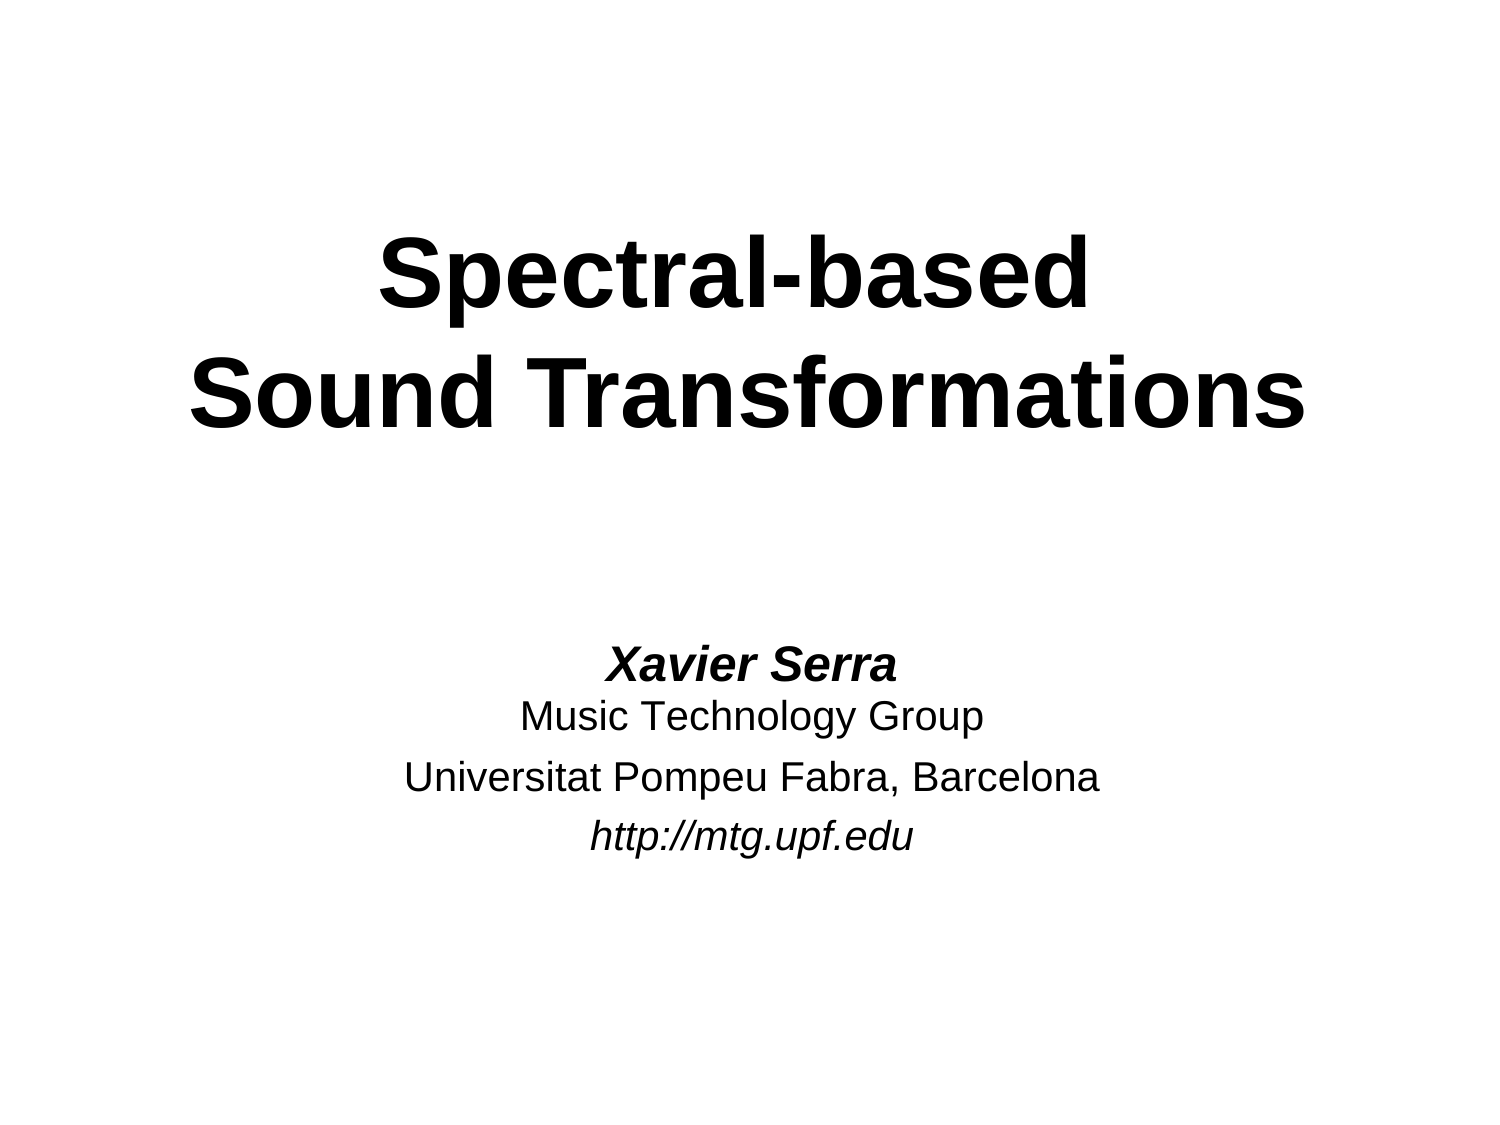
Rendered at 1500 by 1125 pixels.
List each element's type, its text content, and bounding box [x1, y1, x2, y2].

text_box Xavier Serra Music Technology Group Universitat Pompeu Fabra, Barcelona http://mtg.upf.edu [338, 628, 1166, 928]
title Spectral-based Sound Transformations [126, 82, 1334, 572]
